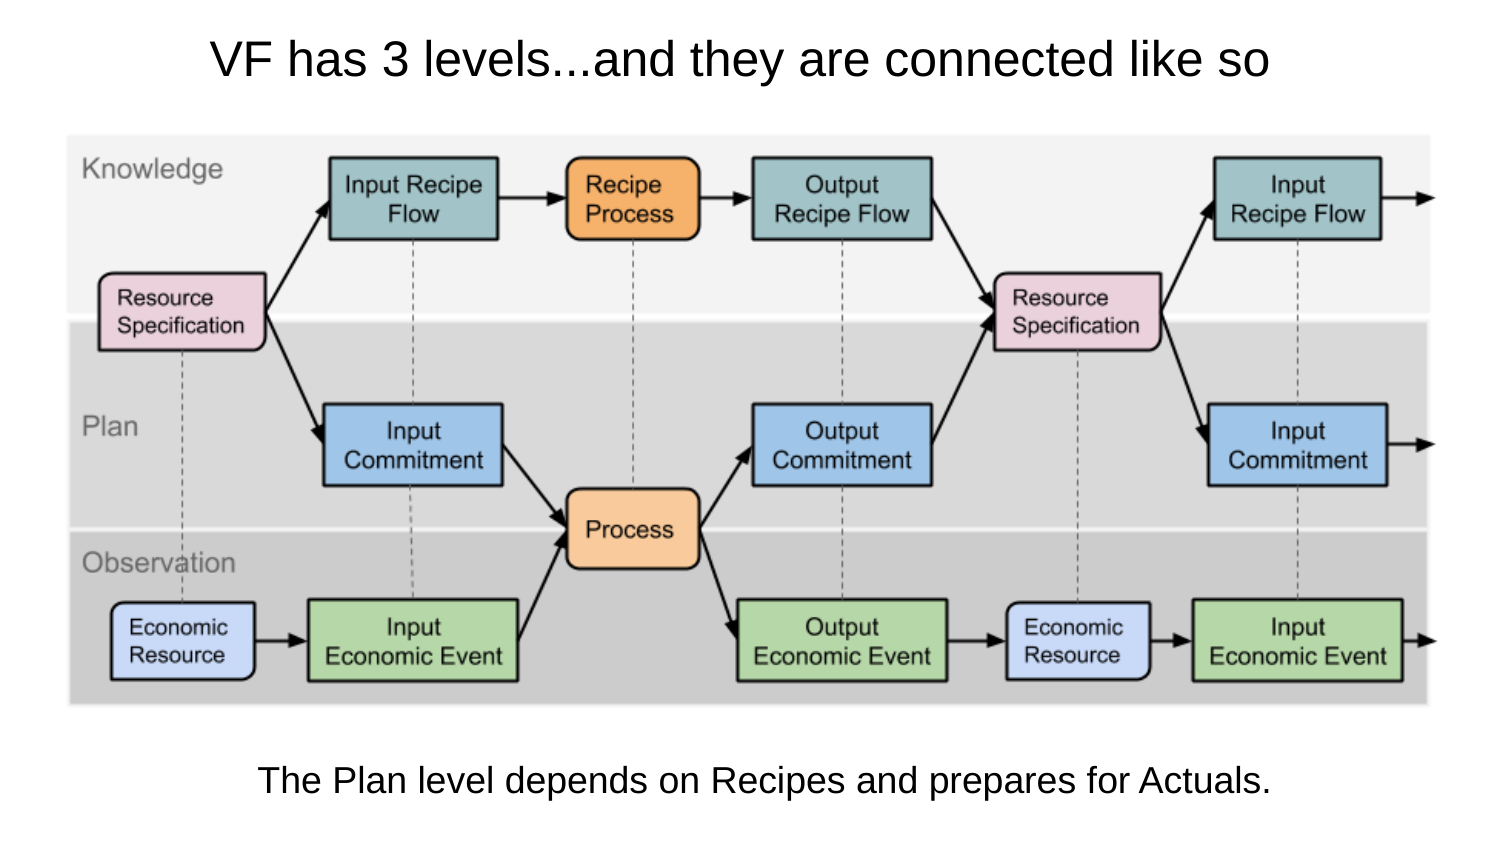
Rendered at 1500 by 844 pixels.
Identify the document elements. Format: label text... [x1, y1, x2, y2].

picture [0, 25, 1468, 844]
text_box The Plan level depends on Recipes and prepares for Actuals. [242, 740, 1312, 823]
title VF has 3 levels...and they are connected like so [55, 0, 1425, 101]
